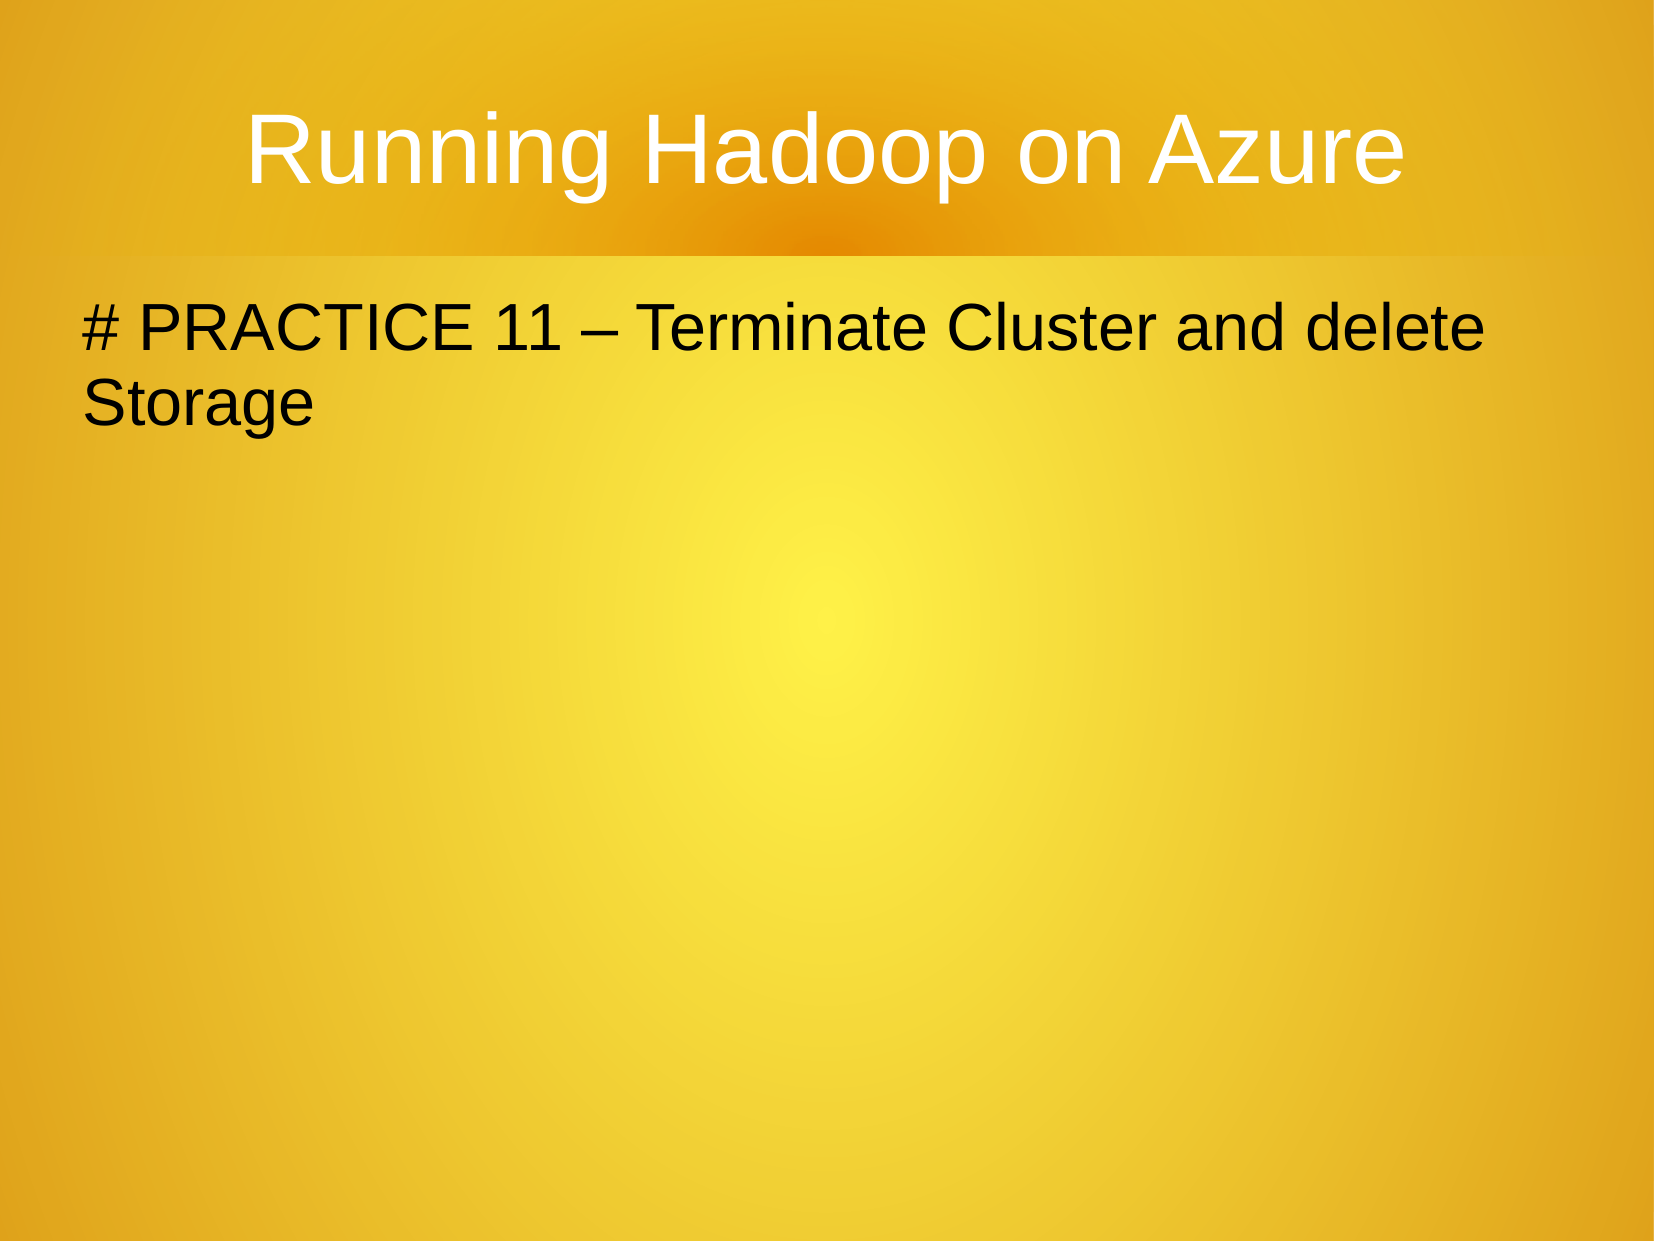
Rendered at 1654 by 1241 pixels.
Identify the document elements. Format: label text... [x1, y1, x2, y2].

title Running Hadoop on Azure [82, 47, 1571, 252]
subtitle # PRACTICE 11 – Terminate Cluster and delete Storage [82, 290, 1571, 1188]
